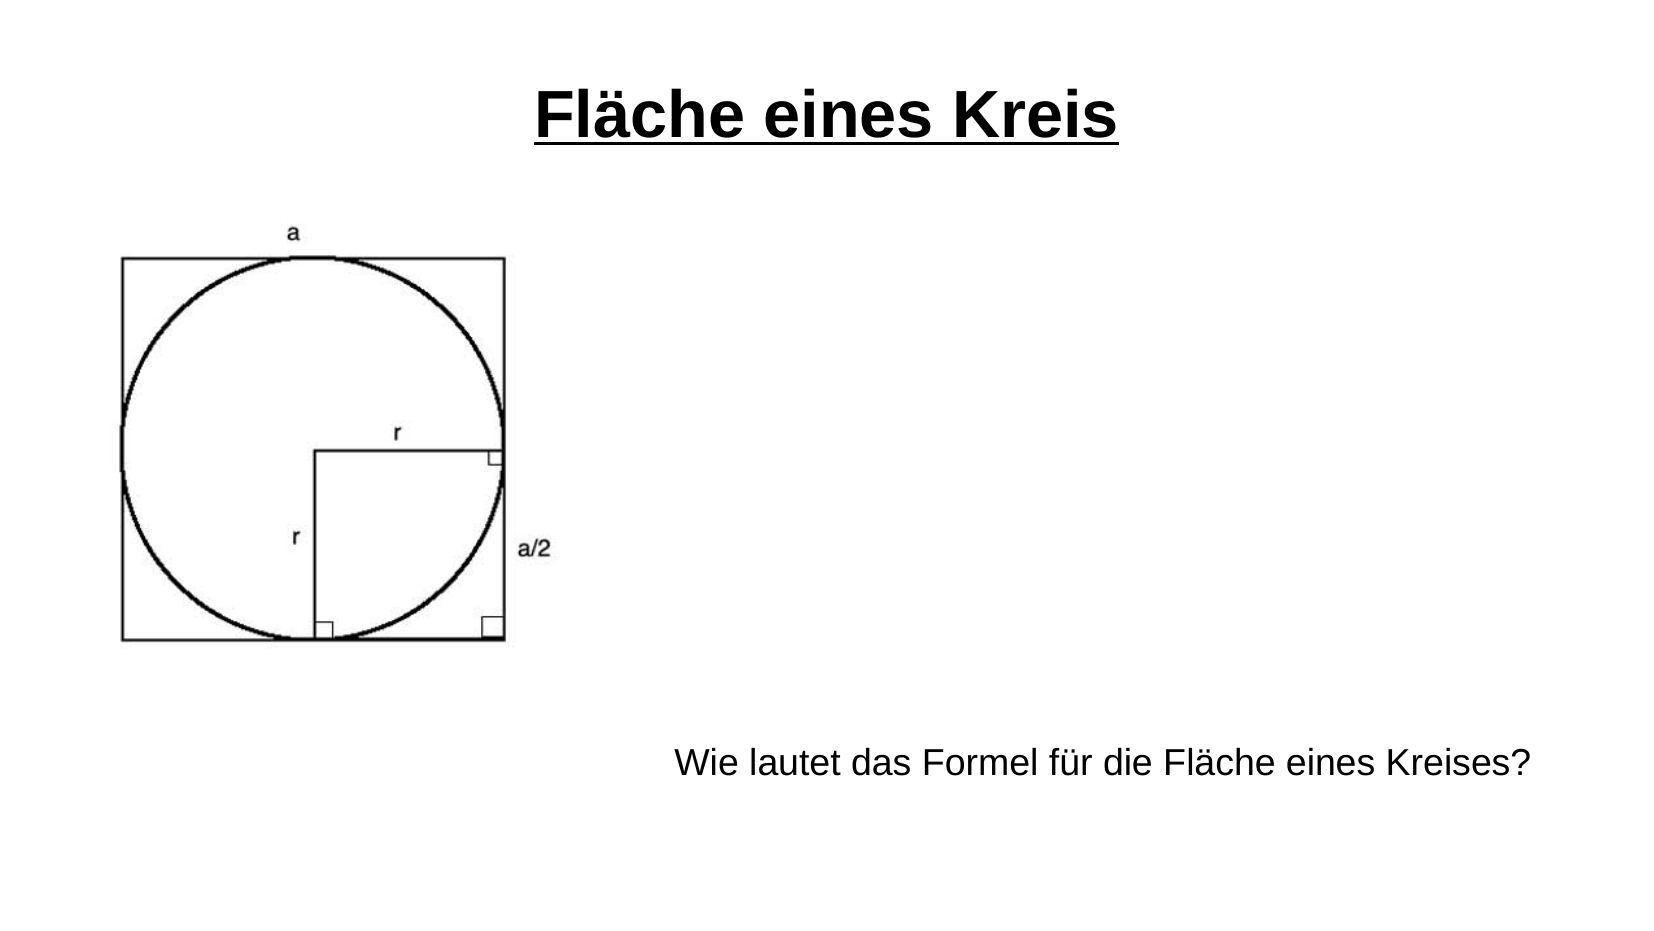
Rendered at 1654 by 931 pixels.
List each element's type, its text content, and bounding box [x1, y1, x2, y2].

picture [48, 192, 567, 711]
title Fläche eines Kreis [82, 37, 1571, 193]
text_box Wie lautet das Formel für die Fläche eines Kreises? [659, 734, 1560, 792]
